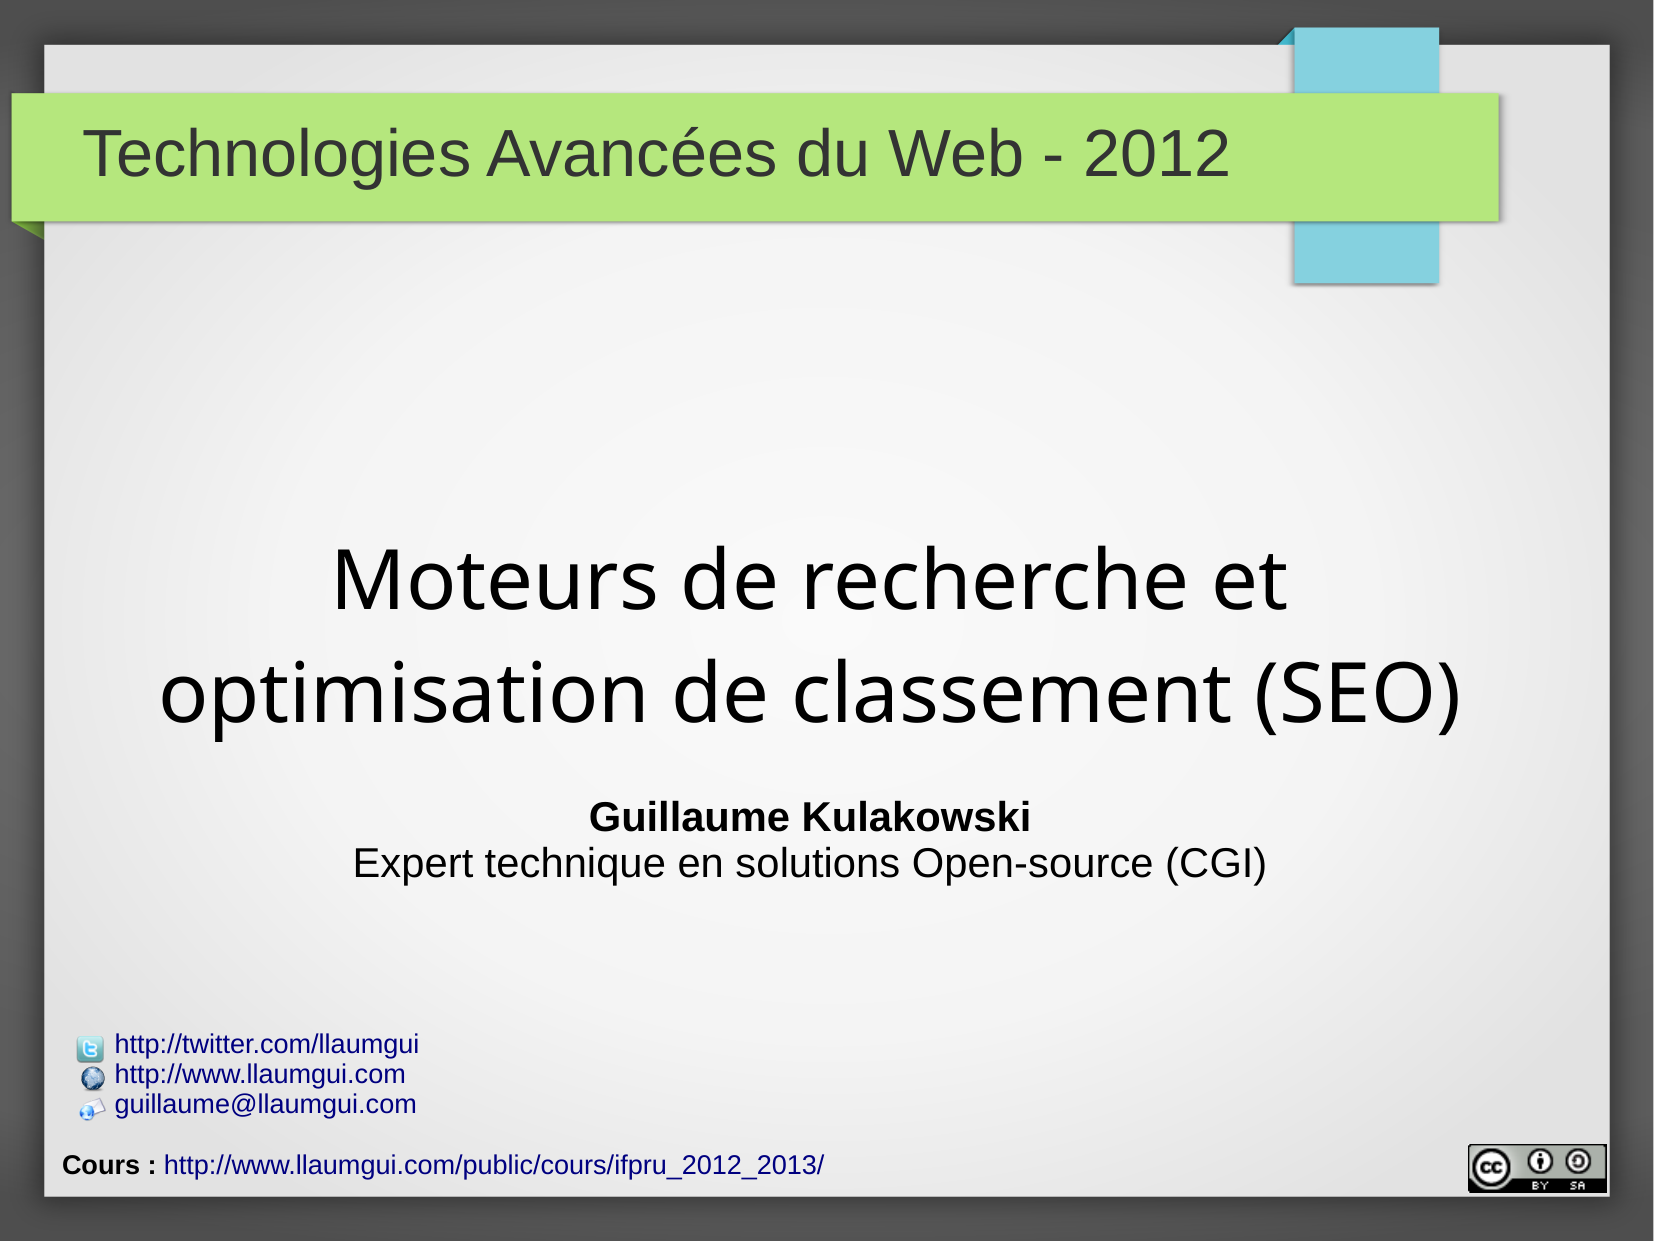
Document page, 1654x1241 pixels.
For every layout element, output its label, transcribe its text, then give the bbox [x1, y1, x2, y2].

picture [0, 0, 1654, 1241]
title Technologies Avancées du Web - 2012 [82, 49, 1250, 257]
subtitle Moteurs de recherche et optimisation de classement (SEO) Guillaume Kulakowski Expert technique en solutions Open-source (CGI) [82, 343, 1538, 1063]
text_box http://twitter.com/llaumgui http://www.llaumgui.com guillaume@llaumgui.com Cours : http://www.llaumgui.com/public/cours/ifpru_2012_2013/ [47, 944, 1258, 1188]
